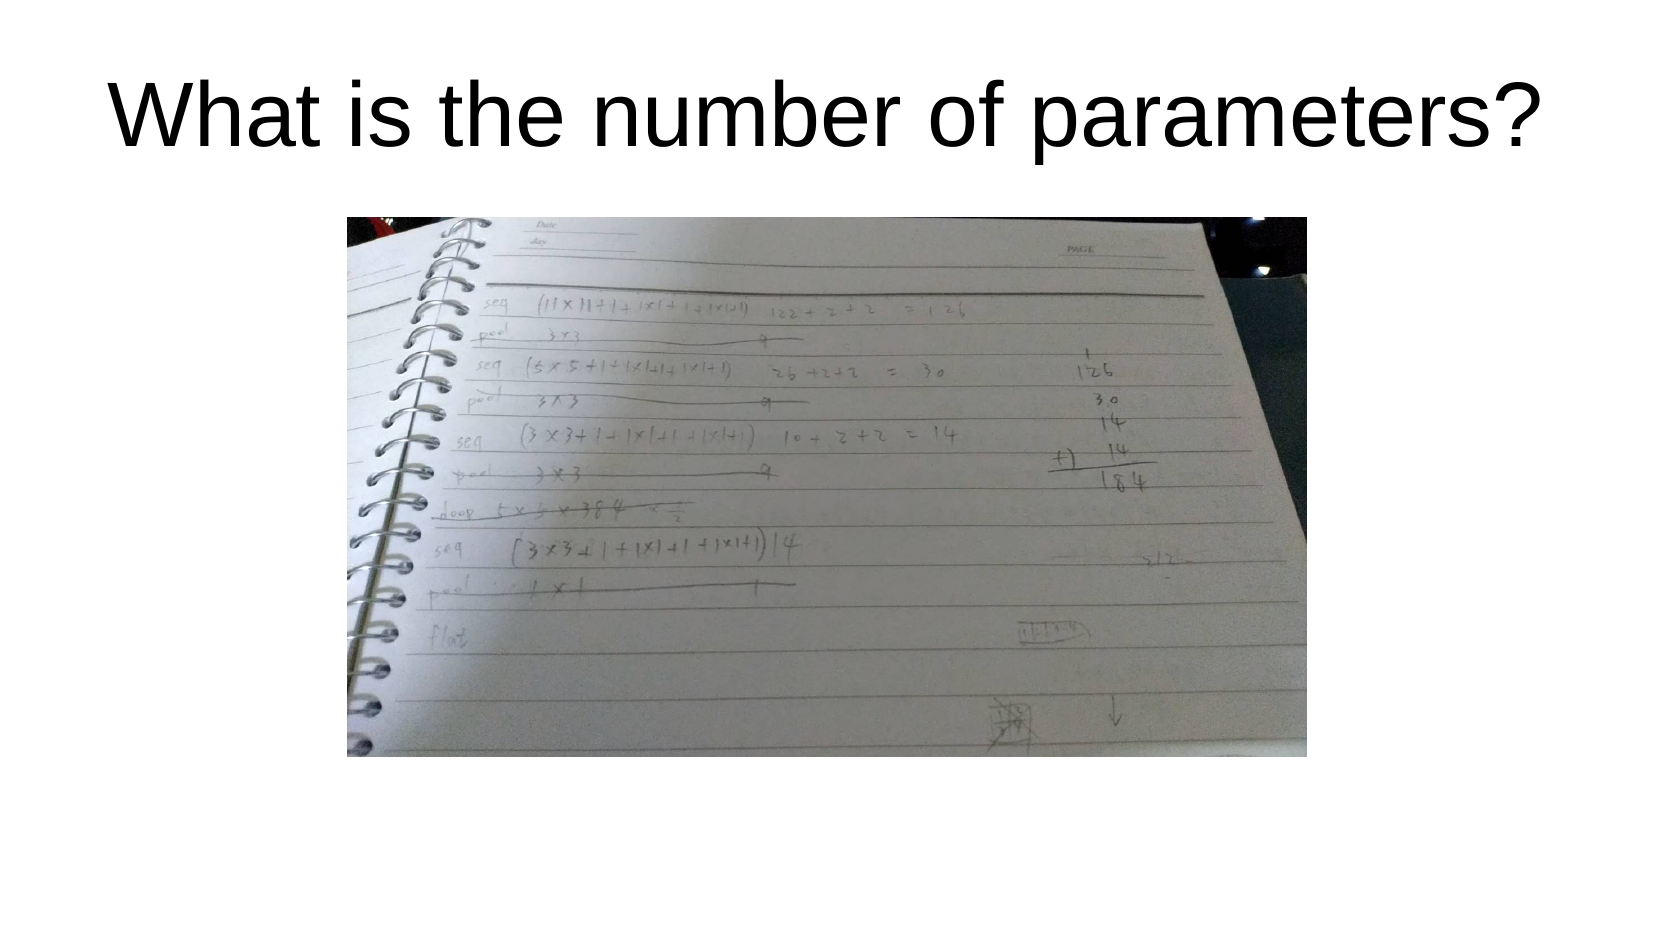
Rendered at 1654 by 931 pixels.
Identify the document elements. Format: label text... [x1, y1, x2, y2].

title What is the number of parameters? [82, 37, 1571, 193]
picture [347, 217, 1307, 758]
